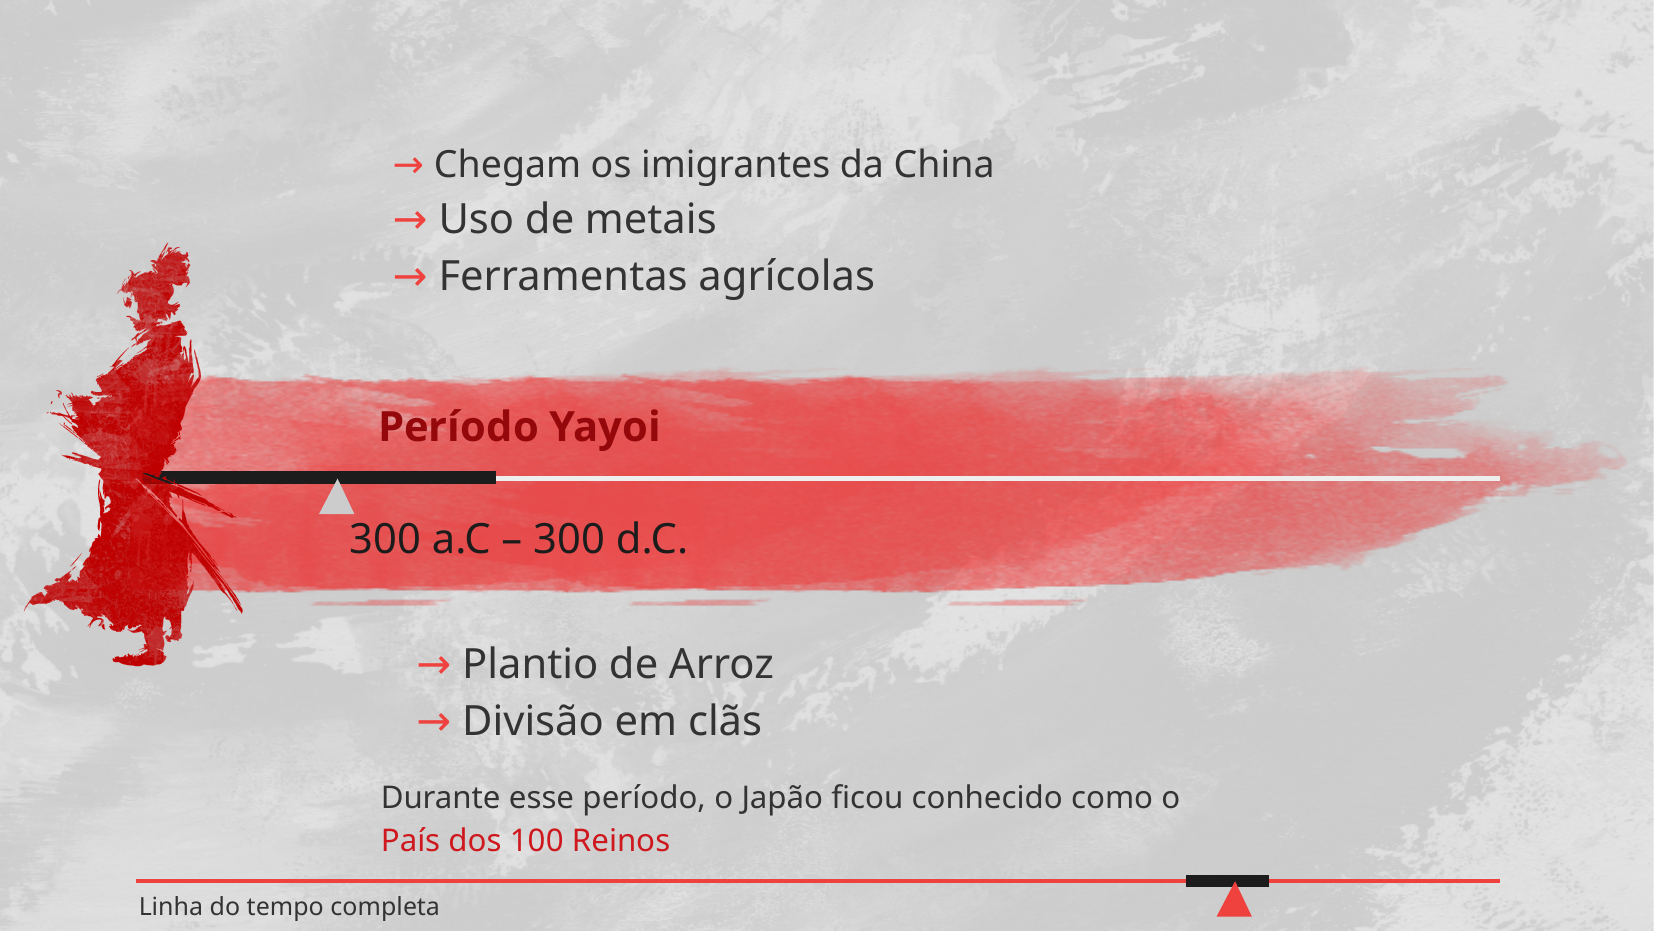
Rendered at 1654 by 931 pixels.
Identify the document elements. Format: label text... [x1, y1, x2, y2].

text_box → Plantio de Arroz → Divisão em clãs [401, 626, 863, 719]
text_box 300 a.C – 300 d.C. [334, 500, 767, 571]
text_box → Chegam os imigrantes da China → Uso de metais → Ferramentas agrícolas [377, 129, 1182, 223]
text_box Durante esse período, o Japão ficou conhecido como o País dos 100 Reinos [366, 767, 1205, 860]
text_box [319, 478, 348, 515]
text_box Período Yayoi [363, 389, 721, 460]
text_box [1216, 881, 1252, 917]
text_box Linha do tempo completa [124, 880, 532, 926]
picture [0, 0, 1654, 931]
